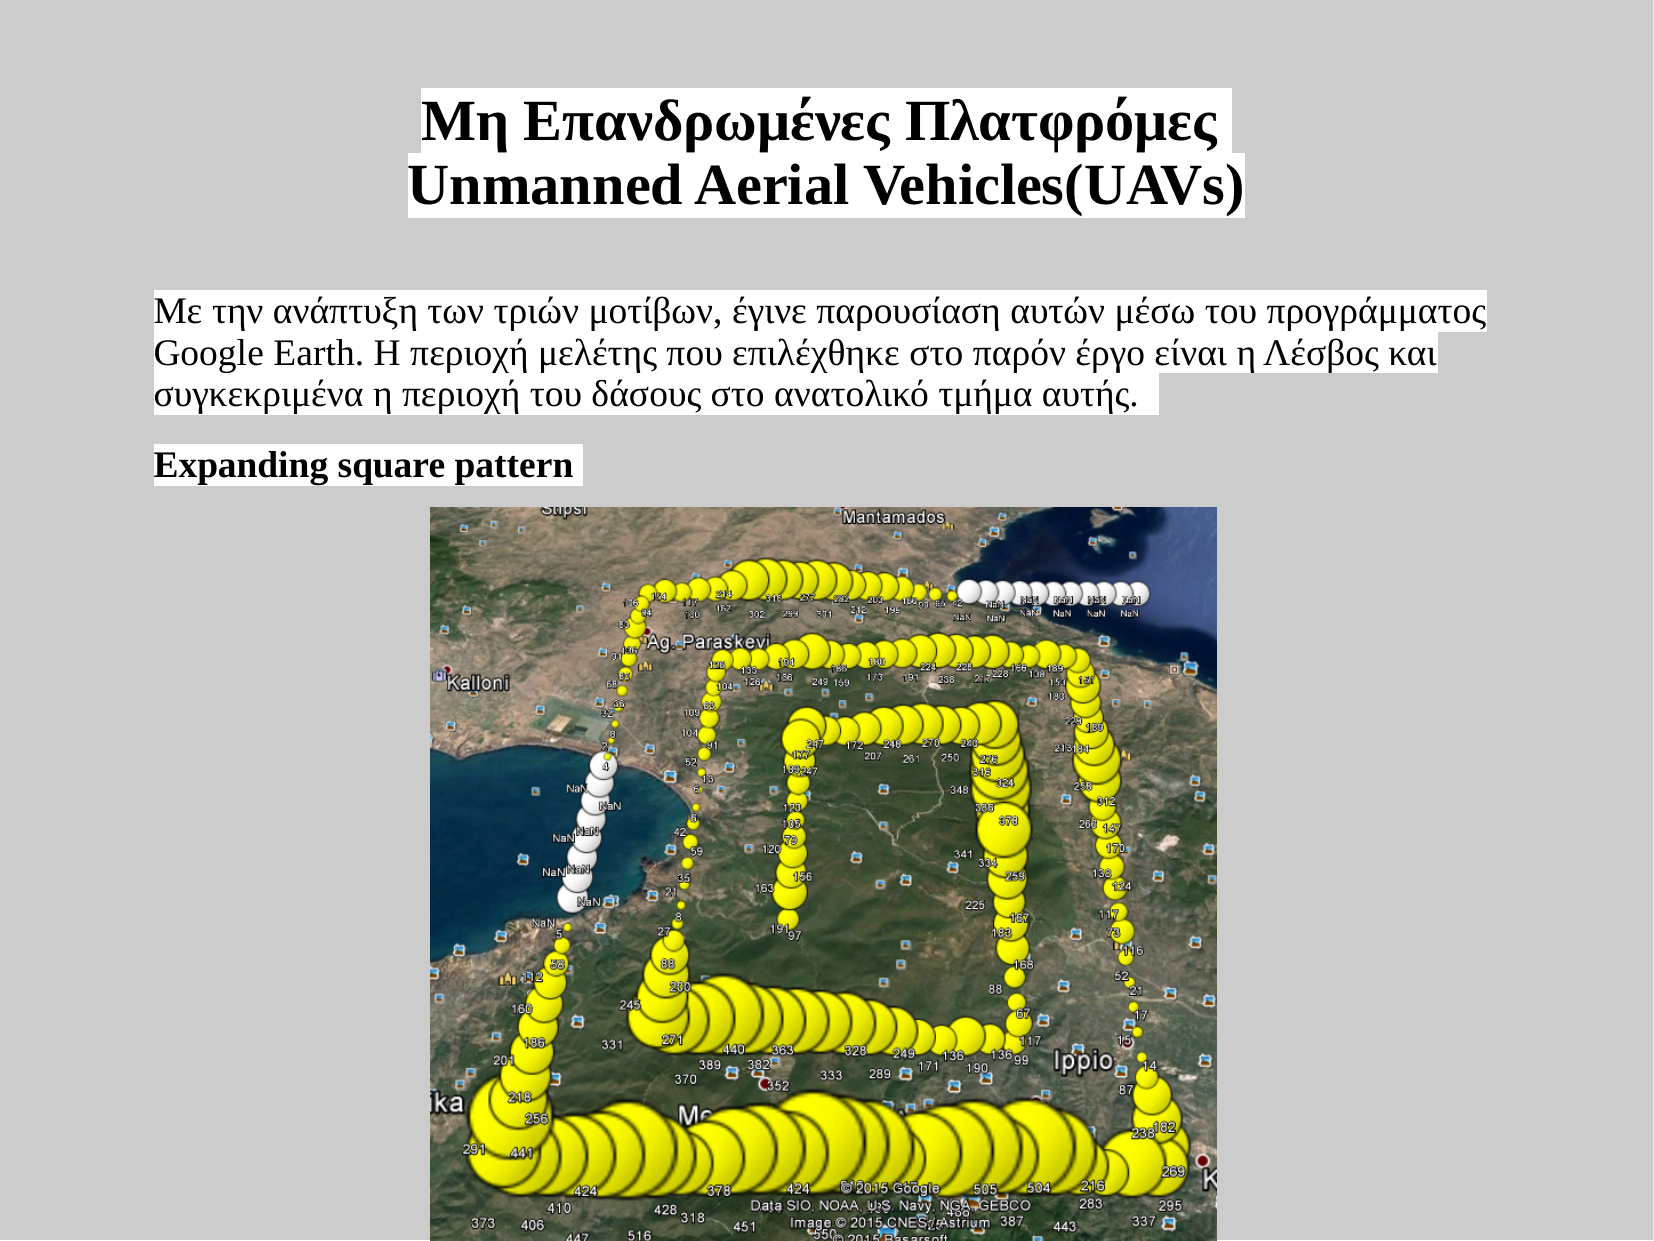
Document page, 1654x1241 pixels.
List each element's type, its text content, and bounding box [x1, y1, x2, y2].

picture [430, 507, 1217, 1241]
list Με την ανάπτυξη των τριών μοτίβων, έγινε παρουσίαση αυτών μέσω του προγράμματος Google Earth. Η περιοχή μελέτης που επιλέχθηκε στο παρόν έργο είναι η Λέσβος και συγκεκριμένα η περιοχή του δάσους στο ανατολικό τμήμα αυτής. Expanding square pattern [82, 290, 1571, 1010]
title Μη Επανδρωμένες Πλατφρόμες Unmanned Aerial Vehicles(UAVs) [82, 49, 1571, 257]
